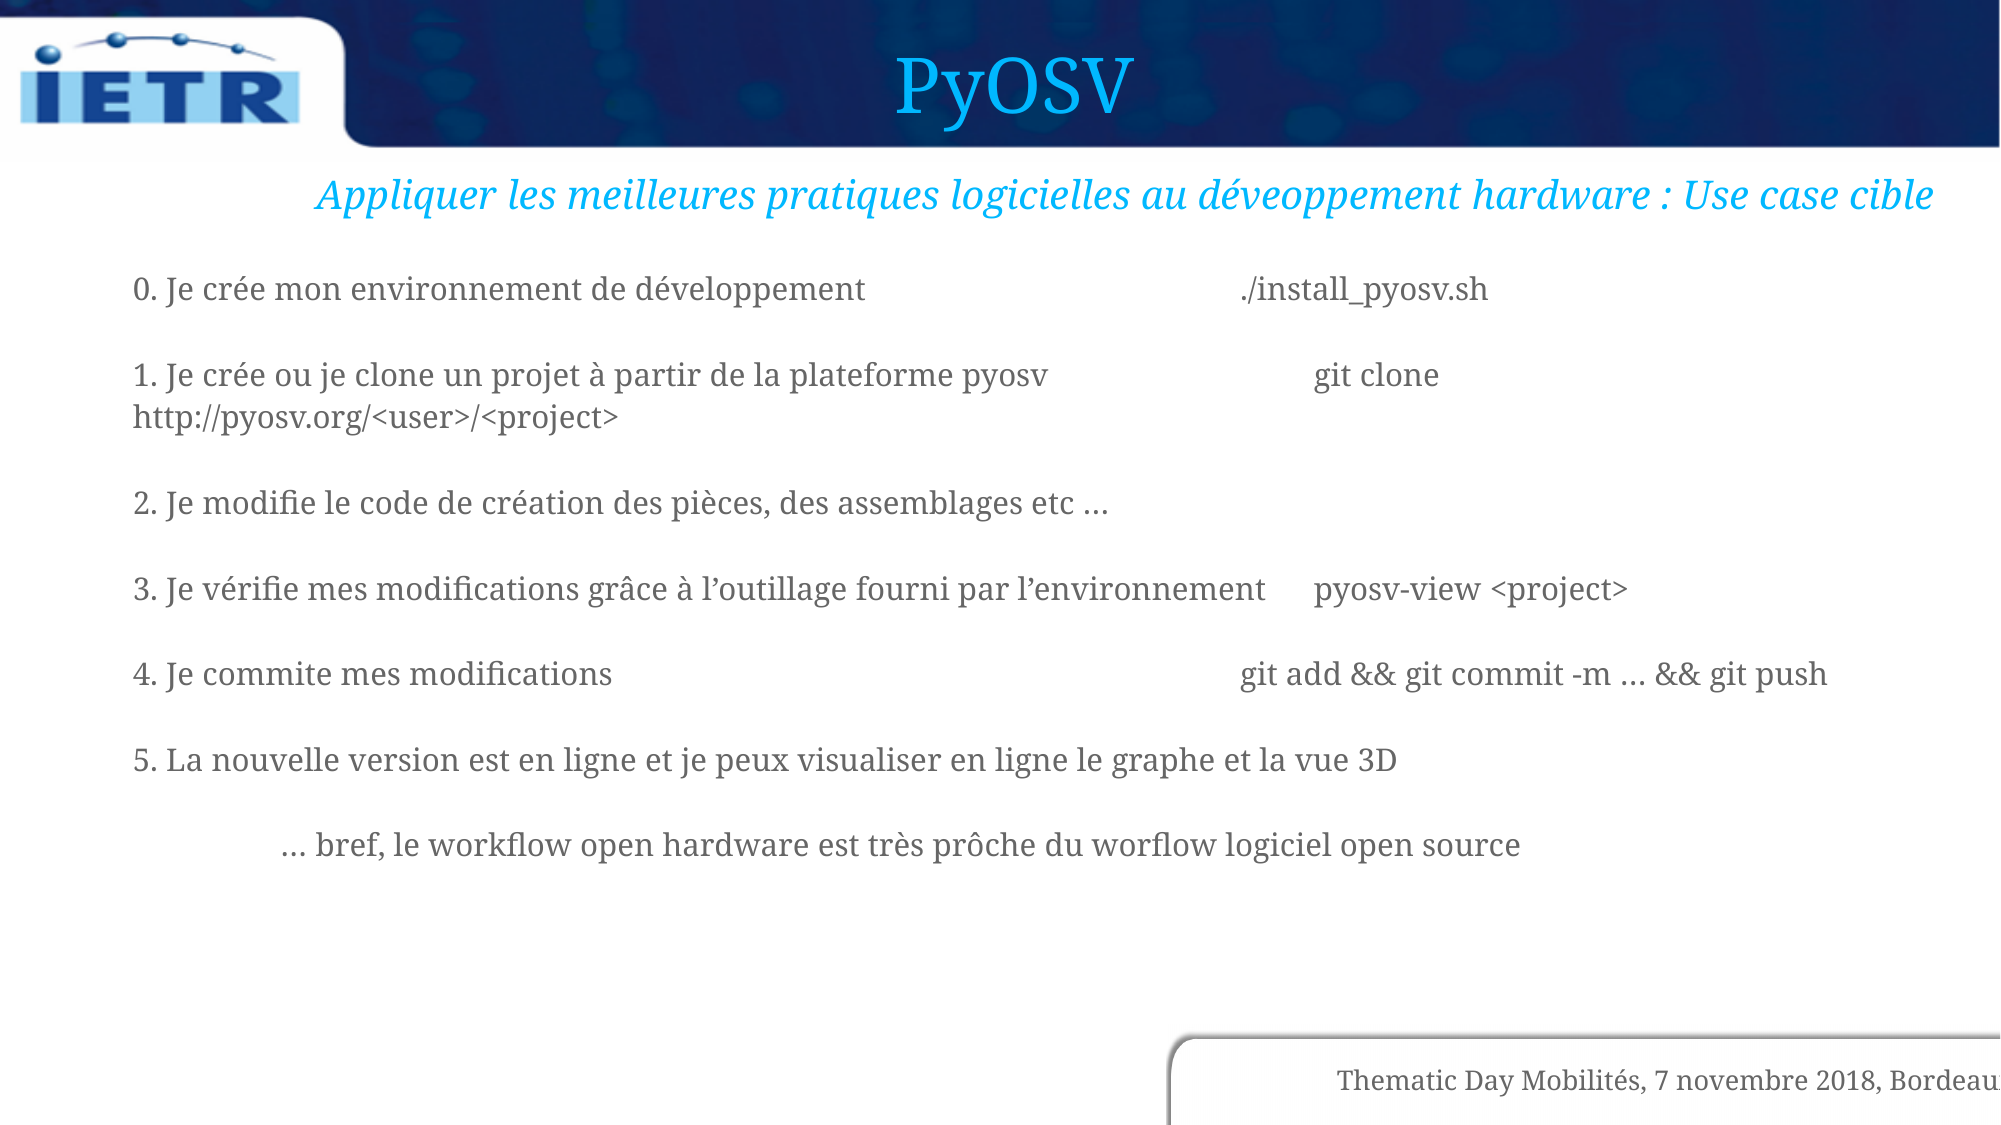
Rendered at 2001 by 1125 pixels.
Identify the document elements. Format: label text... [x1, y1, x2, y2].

picture [0, 0, 2000, 165]
text_box Thematic Day Mobilités, 7 novembre 2018, Bordeaux [1322, 1054, 1982, 1106]
picture [1166, 1024, 2001, 1125]
text_box Appliquer les meilleures pratiques logicielles au déveoppement hardware : Use case cible [301, 159, 1724, 253]
text_box PyOSV [879, 23, 1156, 143]
text_box 0. Je crée mon environnement de développement ./install_pyosv.sh 1. Je crée ou je clone un projet à partir de la plateforme pyosv git clone http://pyosv.org/<user>/<project> 2. Je modifie le code de création des pièces, des assemblages etc … 3. Je vérifie mes modifications grâce à l’outillage fourni par l’environnement pyosv-view <project> 4. Je commite mes modifications git add && git commit -m … && git push 5. La nouvelle version est en ligne et je peux visualiser en ligne le graphe et la vue 3D … bref, le workflow open hardware est très prôche du worflow logiciel open source [118, 259, 1867, 985]
